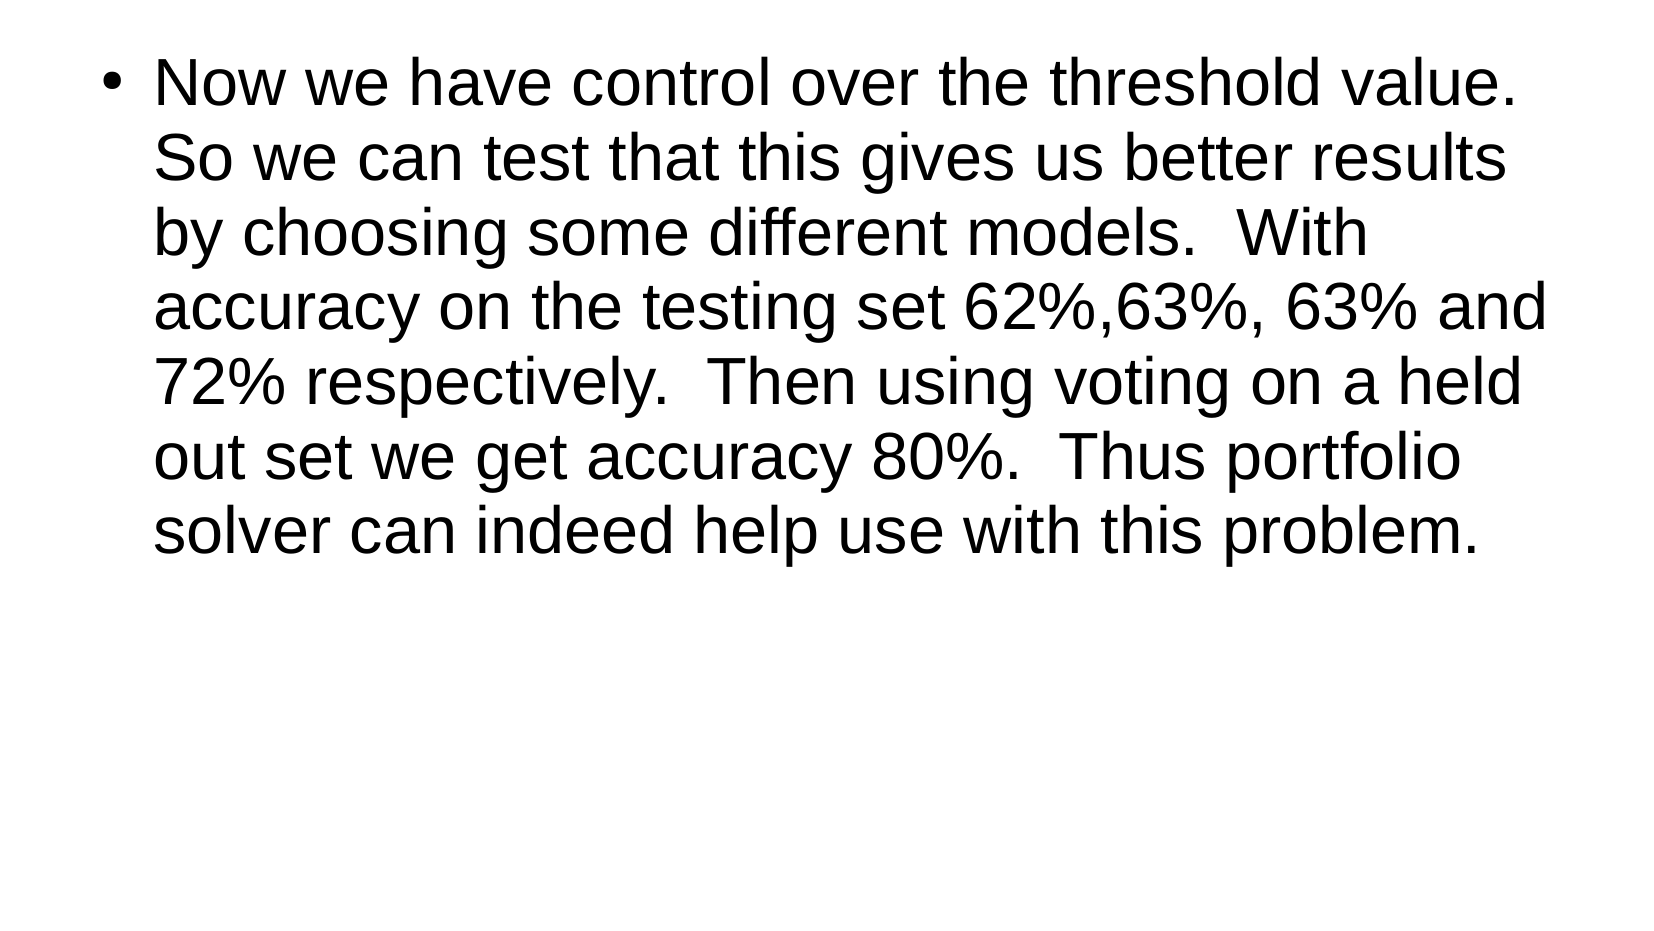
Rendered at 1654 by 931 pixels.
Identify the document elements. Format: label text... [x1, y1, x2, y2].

list Now we have control over the threshold value. So we can test that this gives us better results by choosing some different models. With accuracy on the testing set 62%,63%, 63% and 72% respectively. Then using voting on a held out set we get accuracy 80%. Thus portfolio solver can indeed help use with this problem. [82, 45, 1571, 841]
